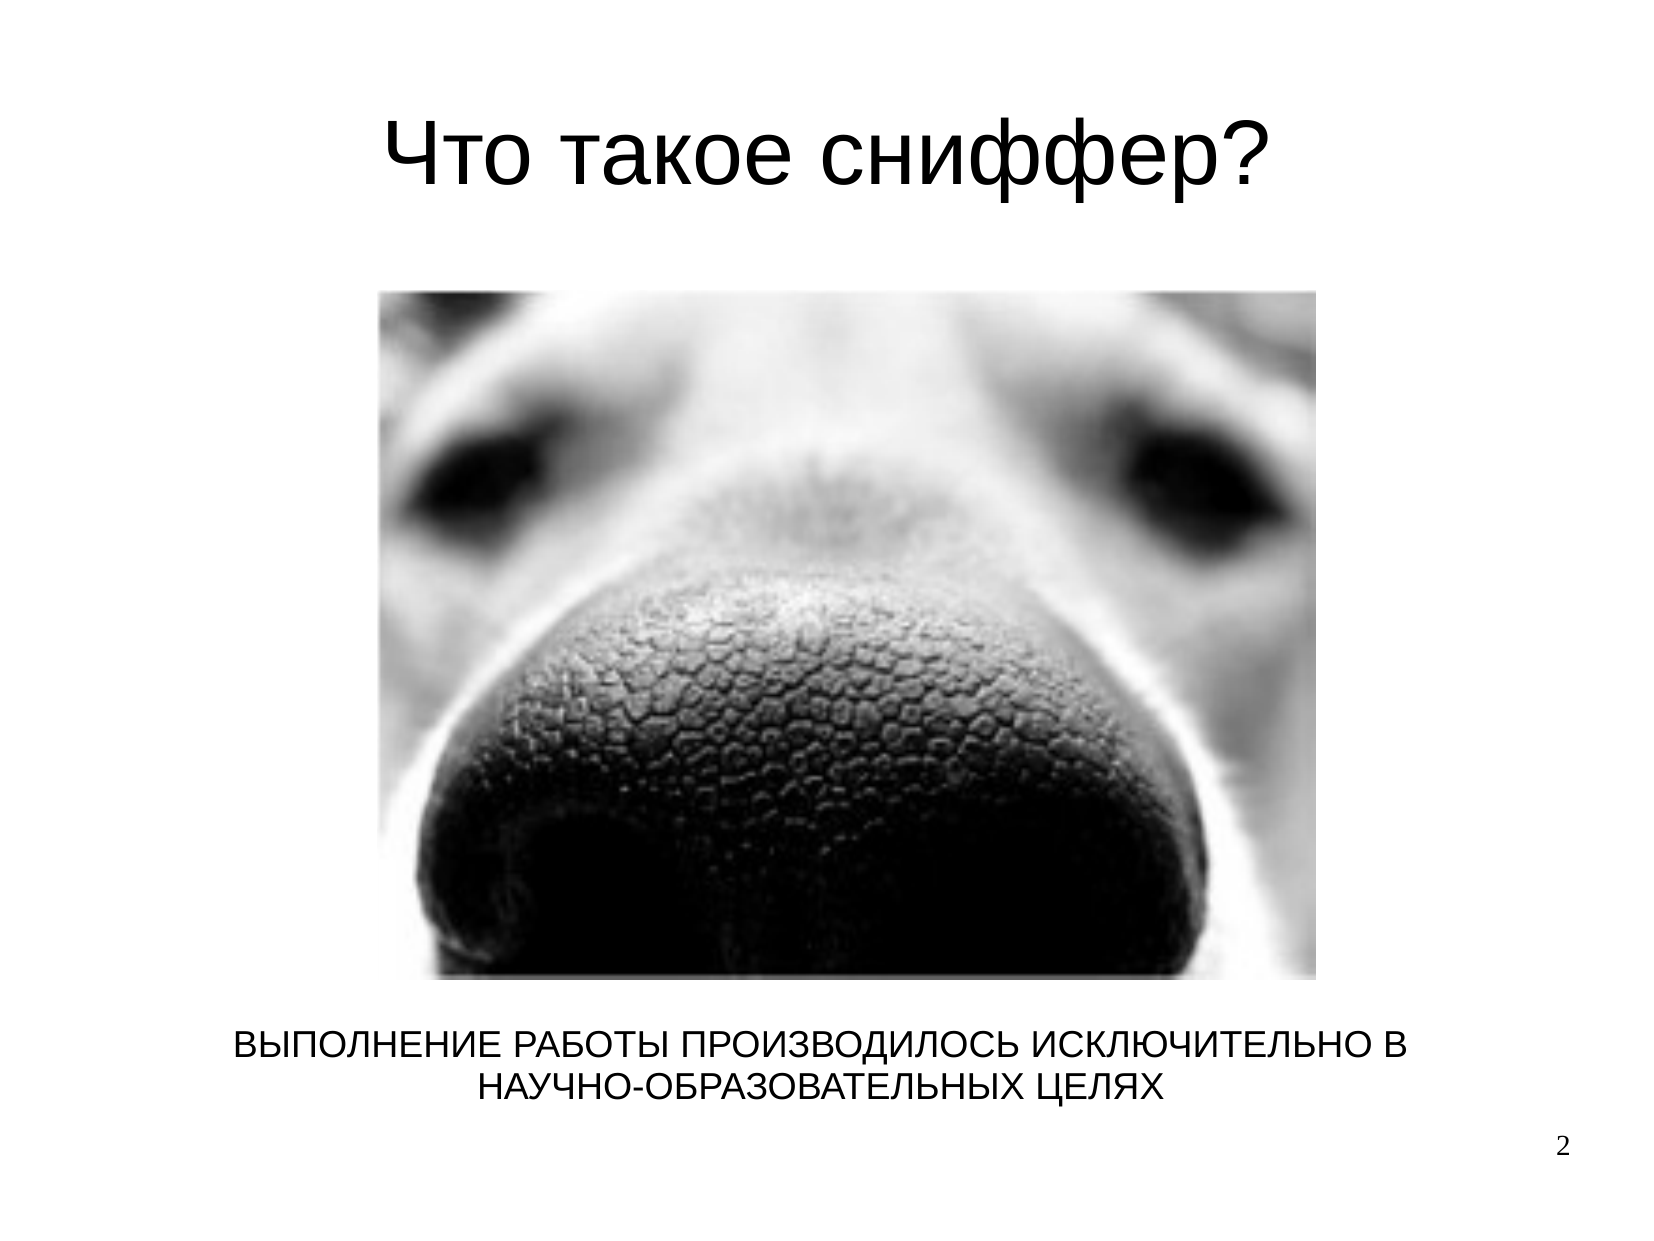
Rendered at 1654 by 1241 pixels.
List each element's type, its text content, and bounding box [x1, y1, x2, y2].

picture [377, 290, 1316, 981]
text_box ВЫПОЛНЕНИЕ РАБОТЫ ПРОИЗВОДИЛОСЬ ИСКЛЮЧИТЕЛЬНО В НАУЧНО-ОБРАЗОВАТЕЛЬНЫХ ЦЕЛЯХ [200, 1015, 1441, 1115]
title Что такое сниффер? [82, 49, 1571, 257]
